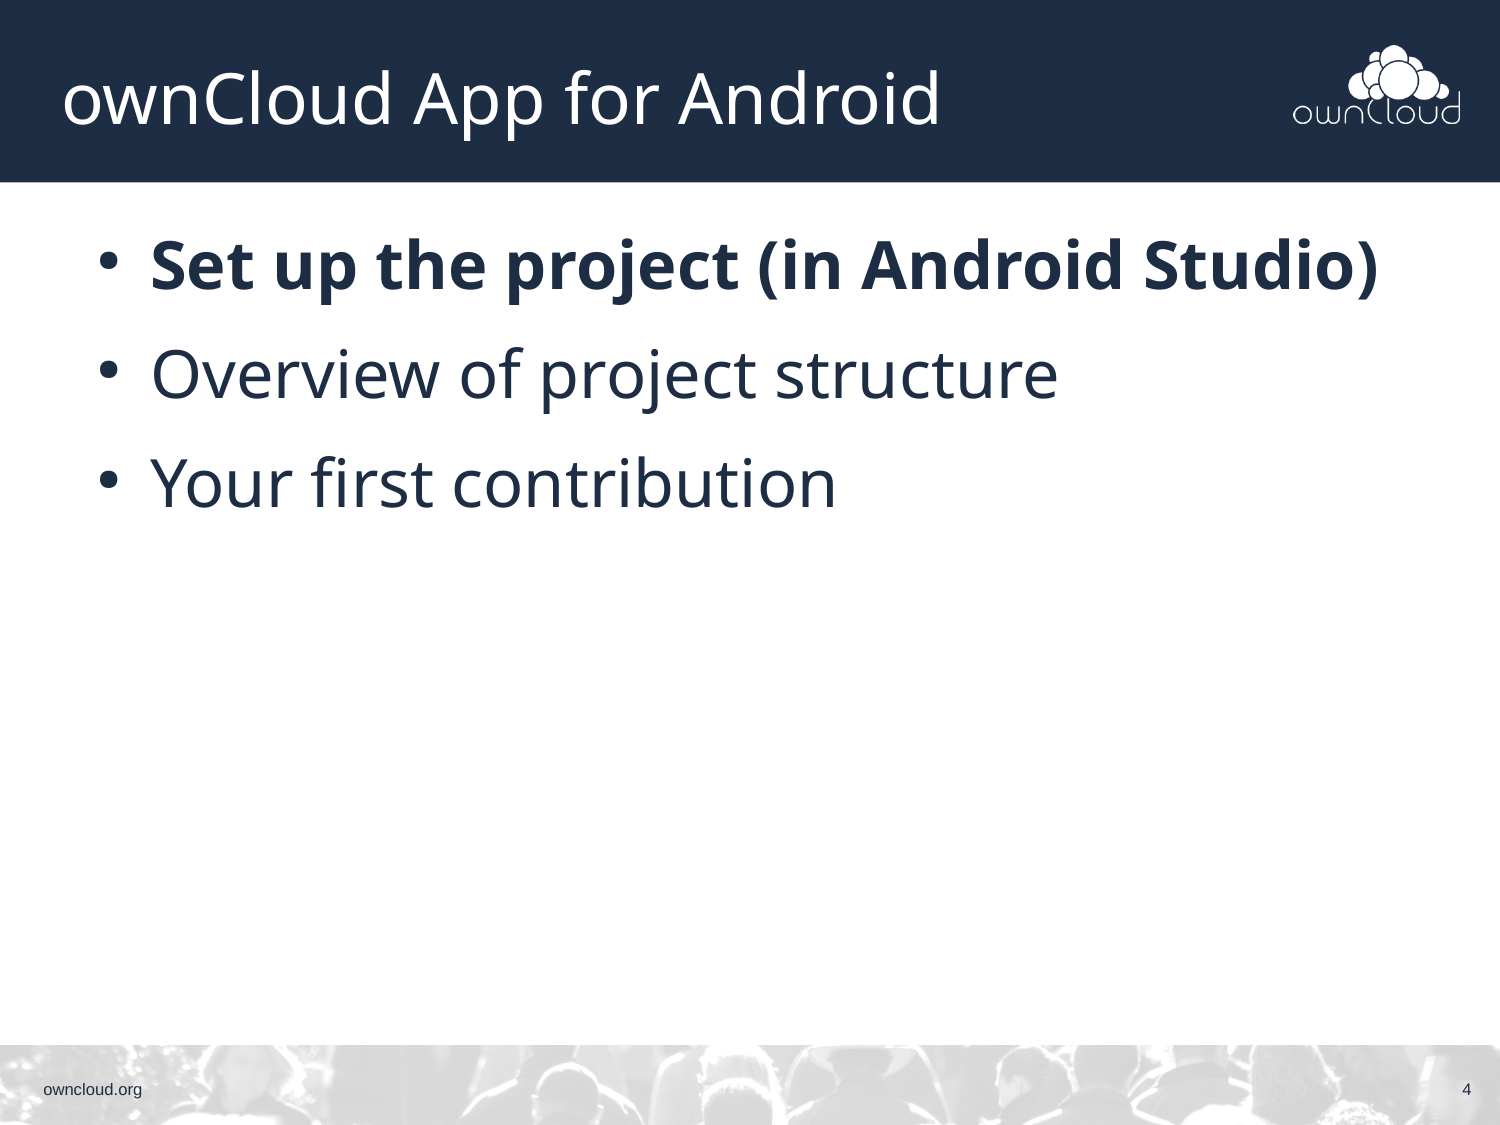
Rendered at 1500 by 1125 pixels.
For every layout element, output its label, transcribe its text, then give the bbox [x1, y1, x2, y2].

picture [0, 1045, 1500, 1125]
list Set up the project (in Android Studio) Overview of project structure Your first contribution [46, 214, 1465, 1026]
title ownCloud App for Android [46, 5, 1258, 187]
picture [1293, 45, 1460, 124]
